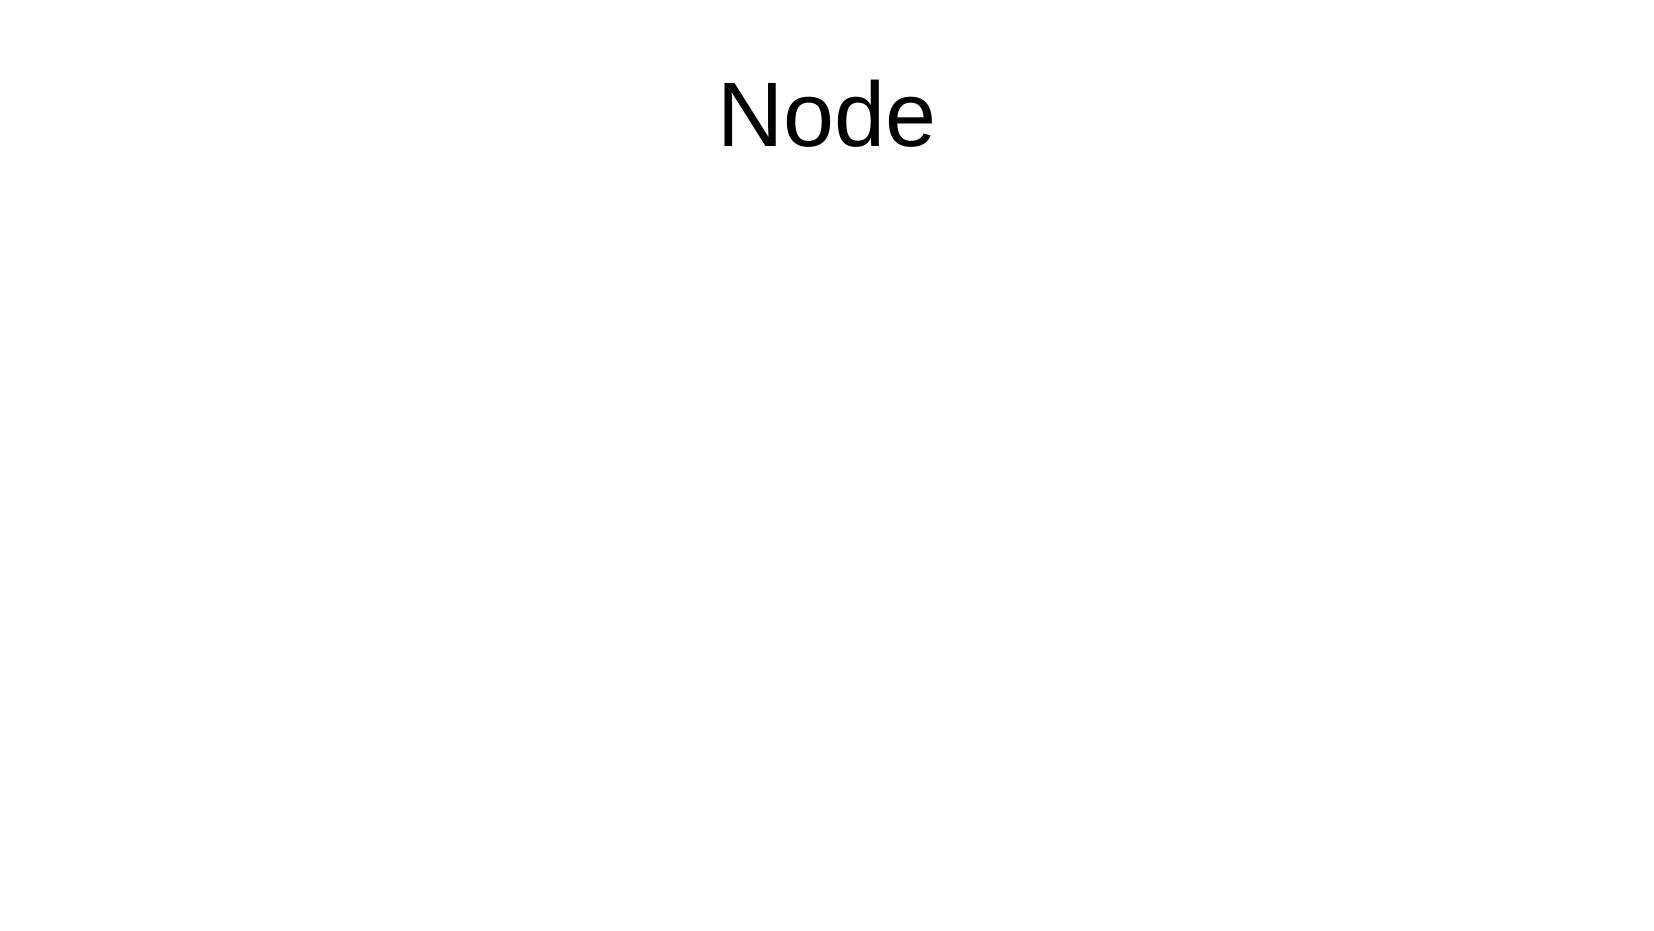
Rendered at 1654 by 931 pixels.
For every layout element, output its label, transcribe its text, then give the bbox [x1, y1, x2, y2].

title Node [82, 37, 1571, 193]
